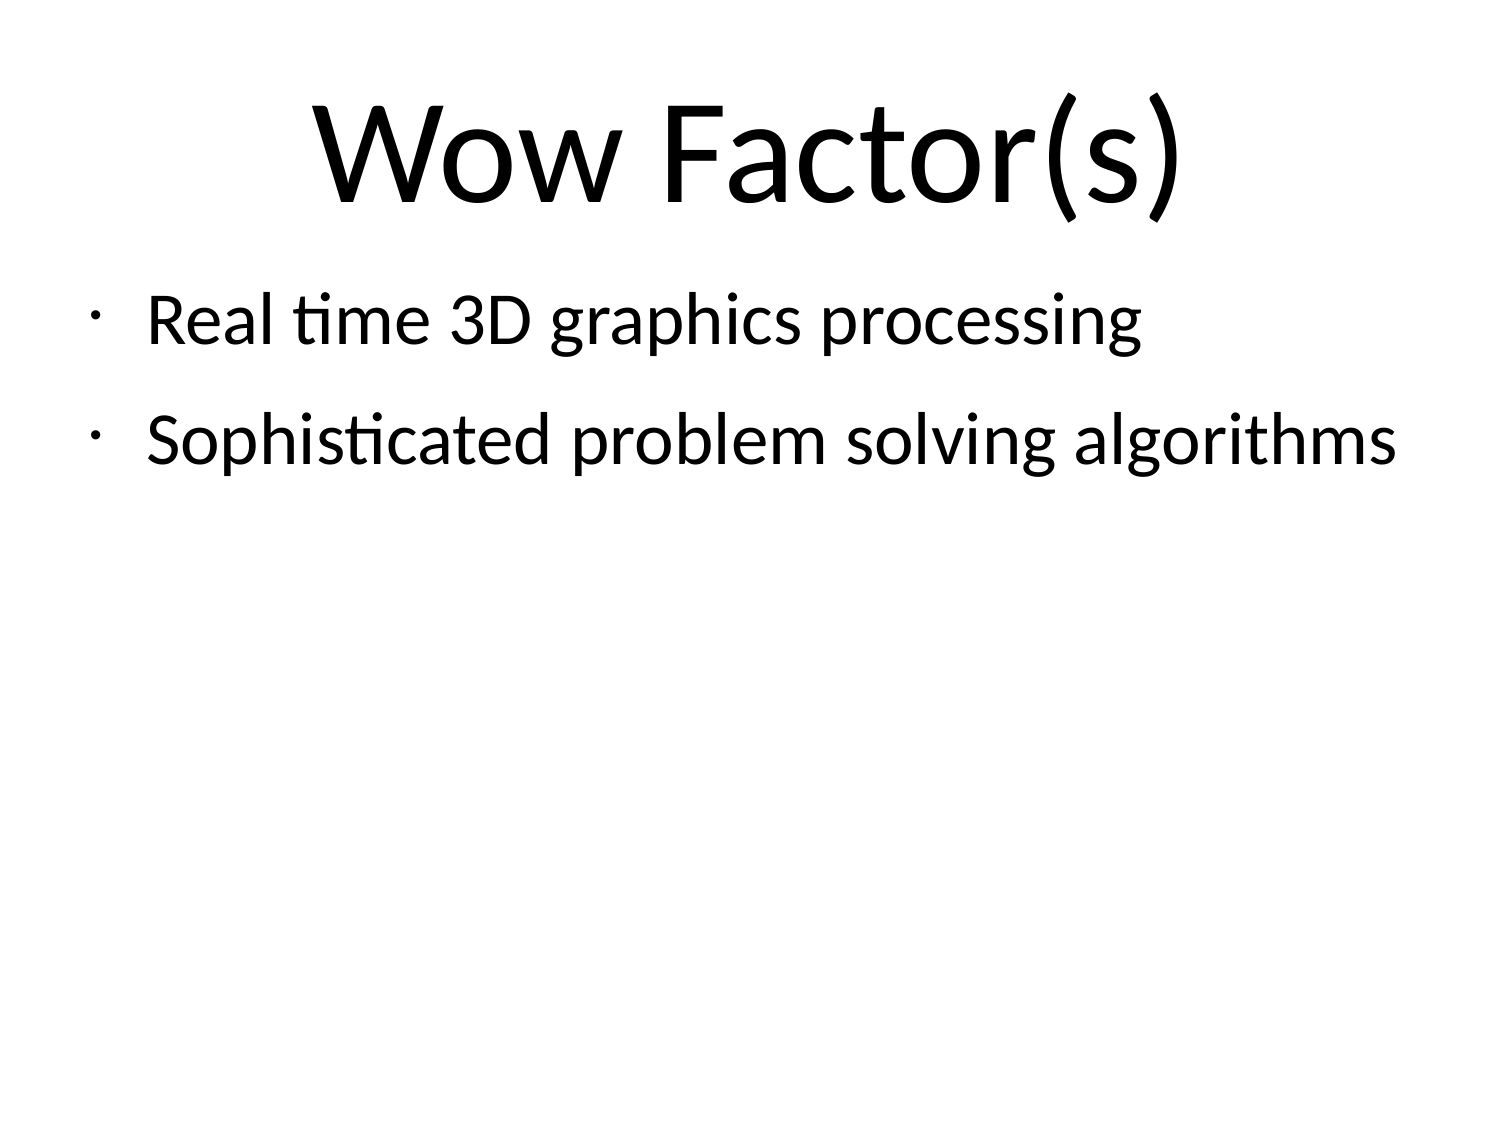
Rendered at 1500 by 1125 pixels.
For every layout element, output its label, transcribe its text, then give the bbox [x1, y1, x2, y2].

list Real time 3D graphics processing Sophisticated problem solving algorithms [75, 262, 1425, 1005]
title Wow Factor(s) [75, 45, 1425, 233]
